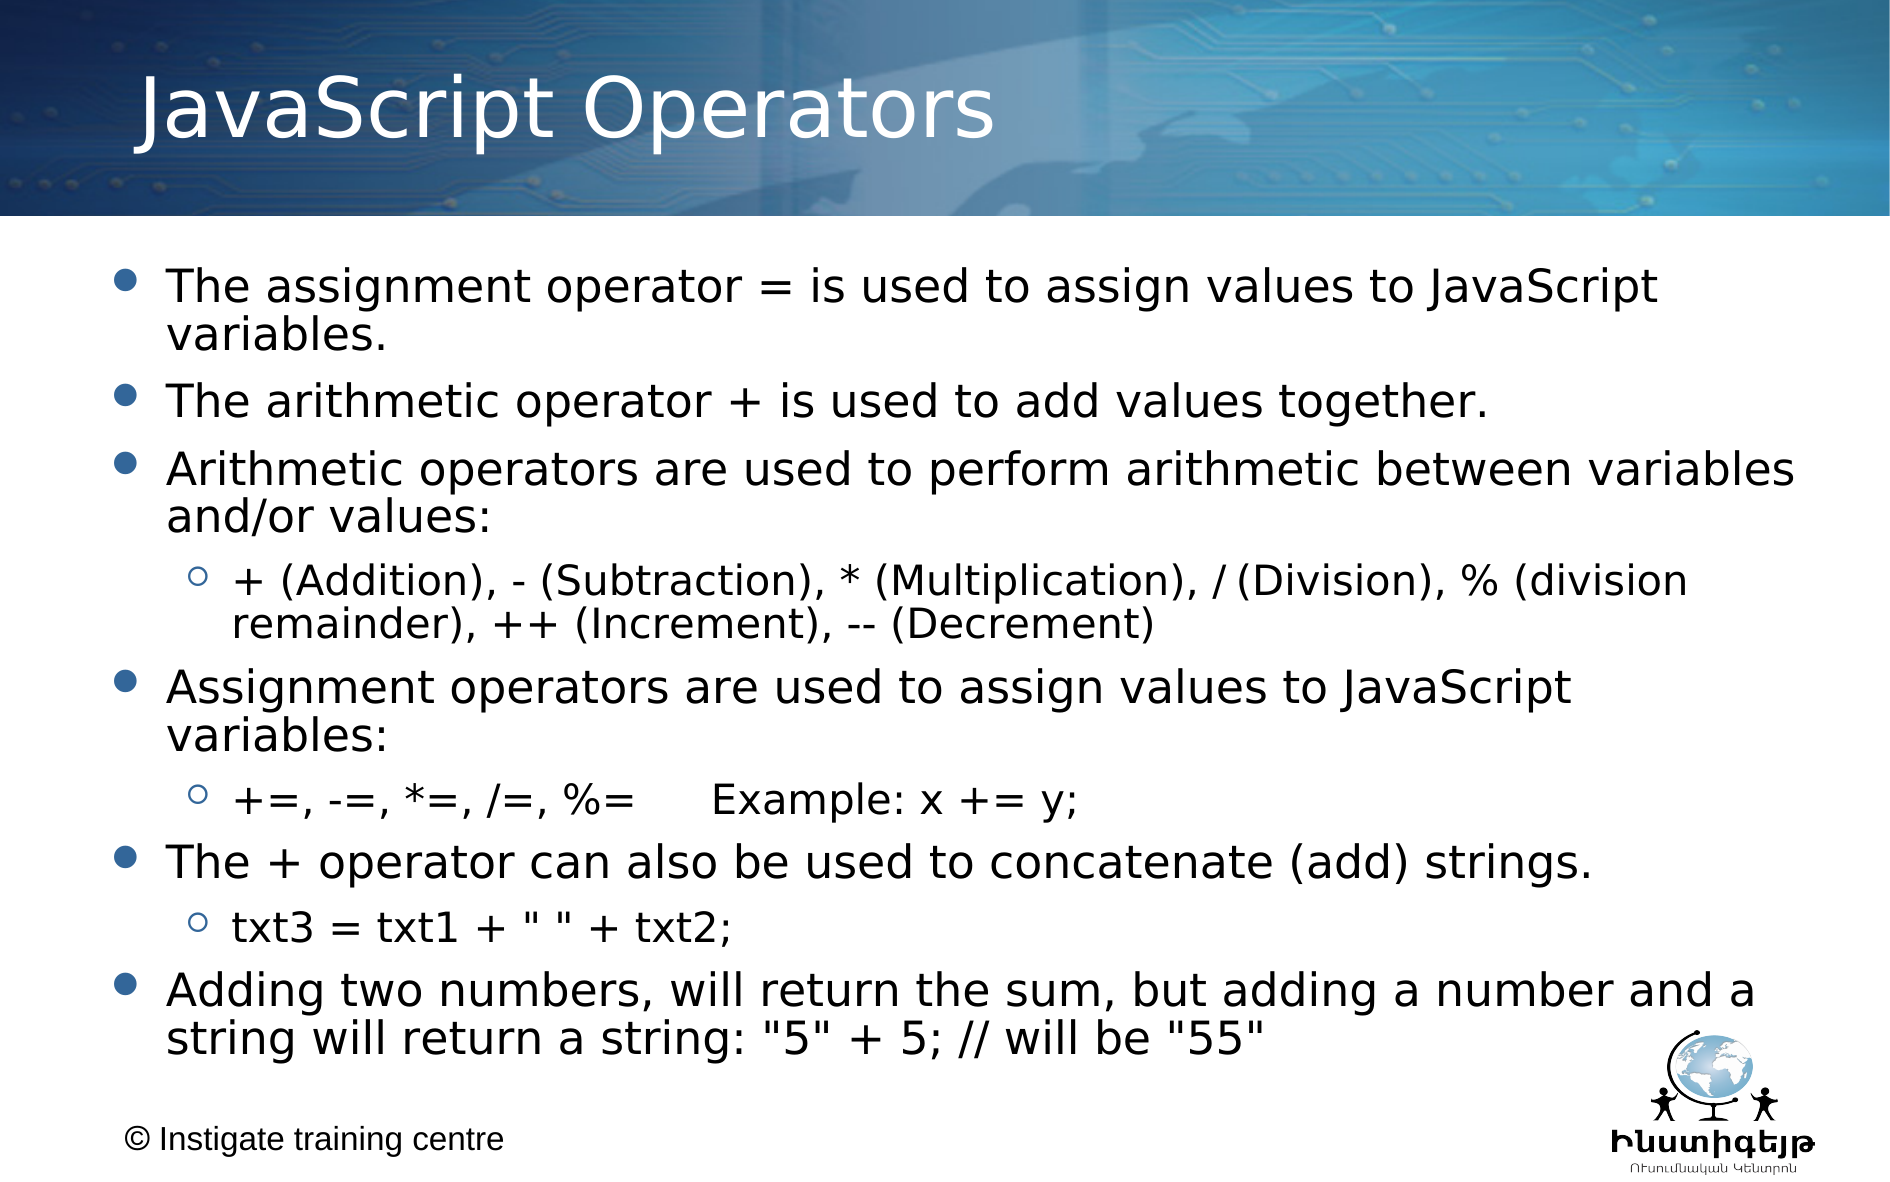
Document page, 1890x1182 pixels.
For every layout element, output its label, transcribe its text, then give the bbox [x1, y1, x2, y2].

text_box JavaScript Operators [138, 82, 1801, 89]
picture [1612, 1030, 1815, 1175]
list The assignment operator = is used to assign values to JavaScript variables. The arithmetic operator + is used to add values together. Arithmetic operators are used to perform arithmetic between variables and/or values: + (Addition), - (Subtraction), * (Multiplication), / (Division), % (division remainder), ++ (Increment), -- (Decrement) Assignment operators are used to assign values to JavaScript variables: +=, -=, *=, /=, %= Example: x += y; The + operator can also be used to concatenate (add) strings. txt3 = txt1 + " " + txt2; Adding two numbers, will return the sum, but adding a number and a string will return a string: "5" + 5; // will be "55" [110, 264, 1801, 291]
picture [0, 0, 1890, 216]
